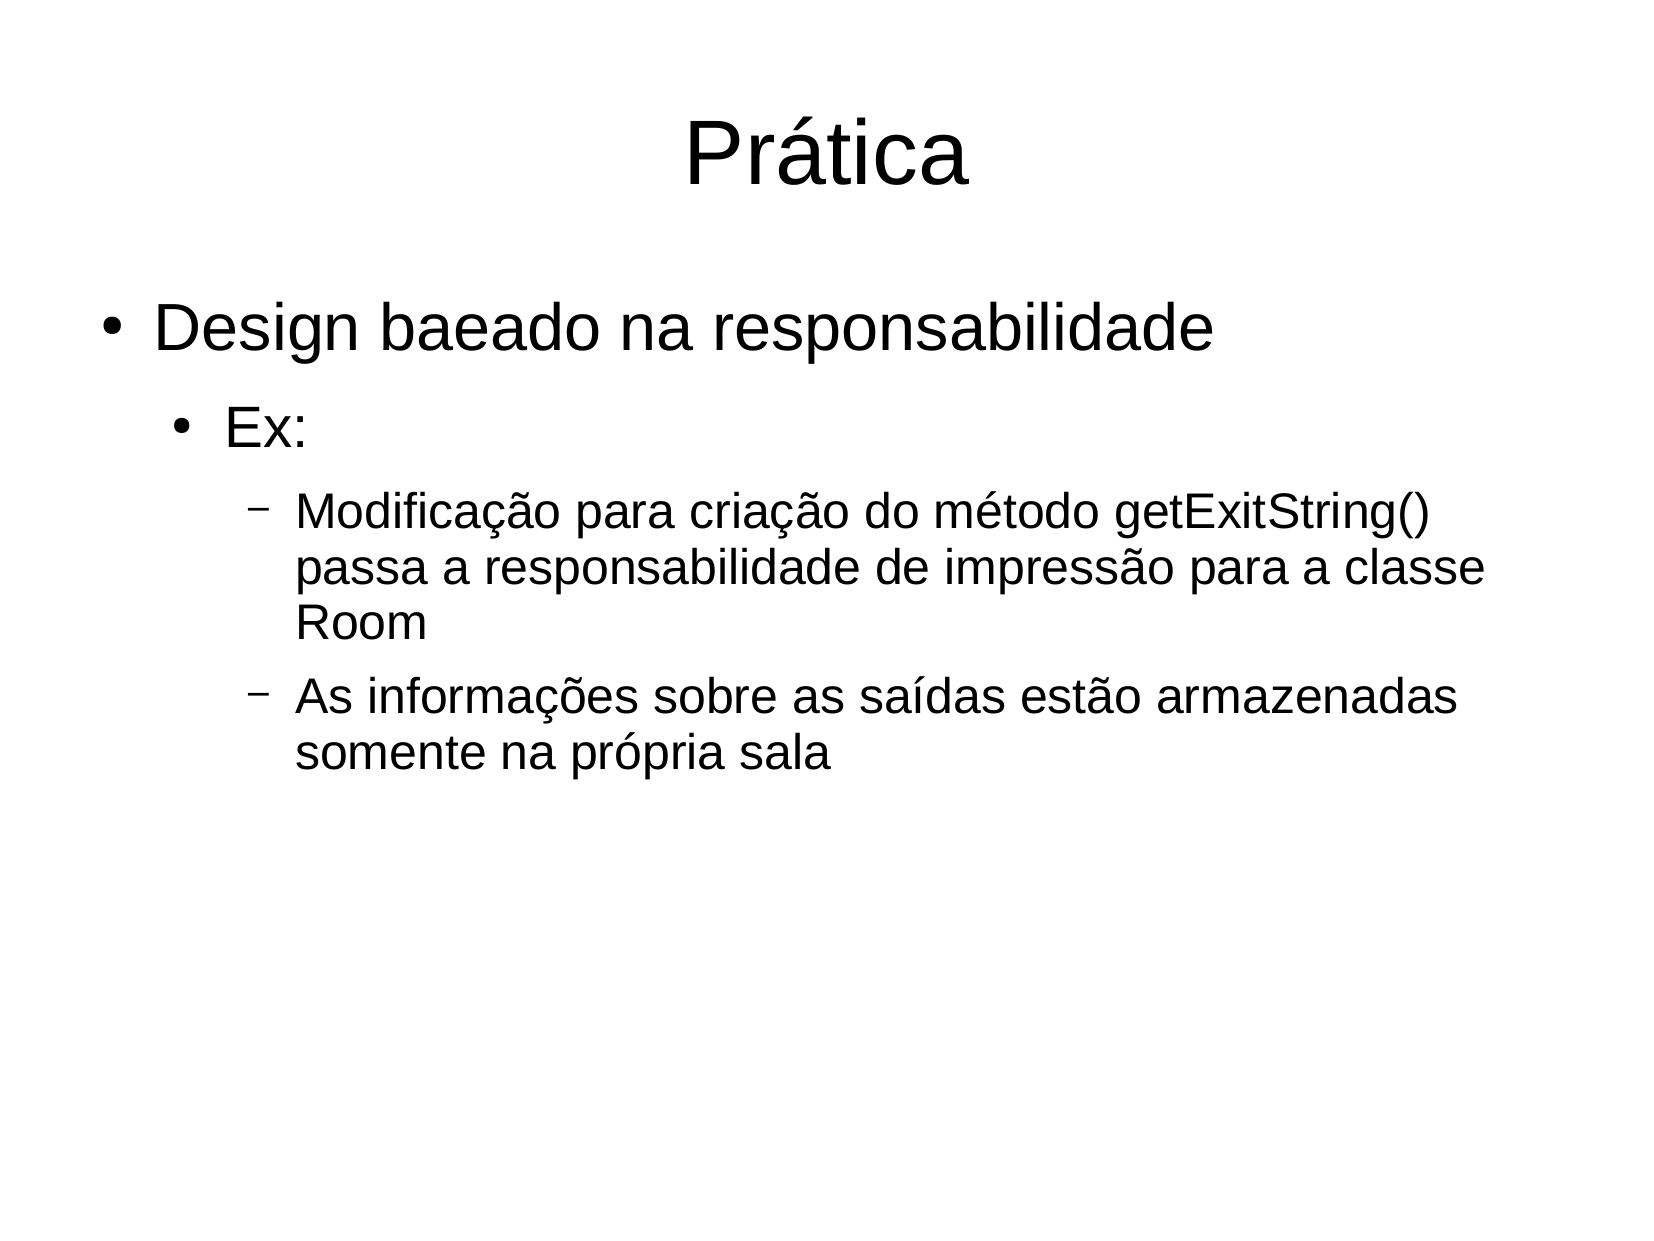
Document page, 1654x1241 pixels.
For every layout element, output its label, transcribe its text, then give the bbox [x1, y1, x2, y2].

title Prática [82, 49, 1571, 257]
list Design baeado na responsabilidade Ex: Modificação para criação do método getExitString() passa a responsabilidade de impressão para a classe Room As informações sobre as saídas estão armazenadas somente na própria sala [82, 290, 1571, 1109]
